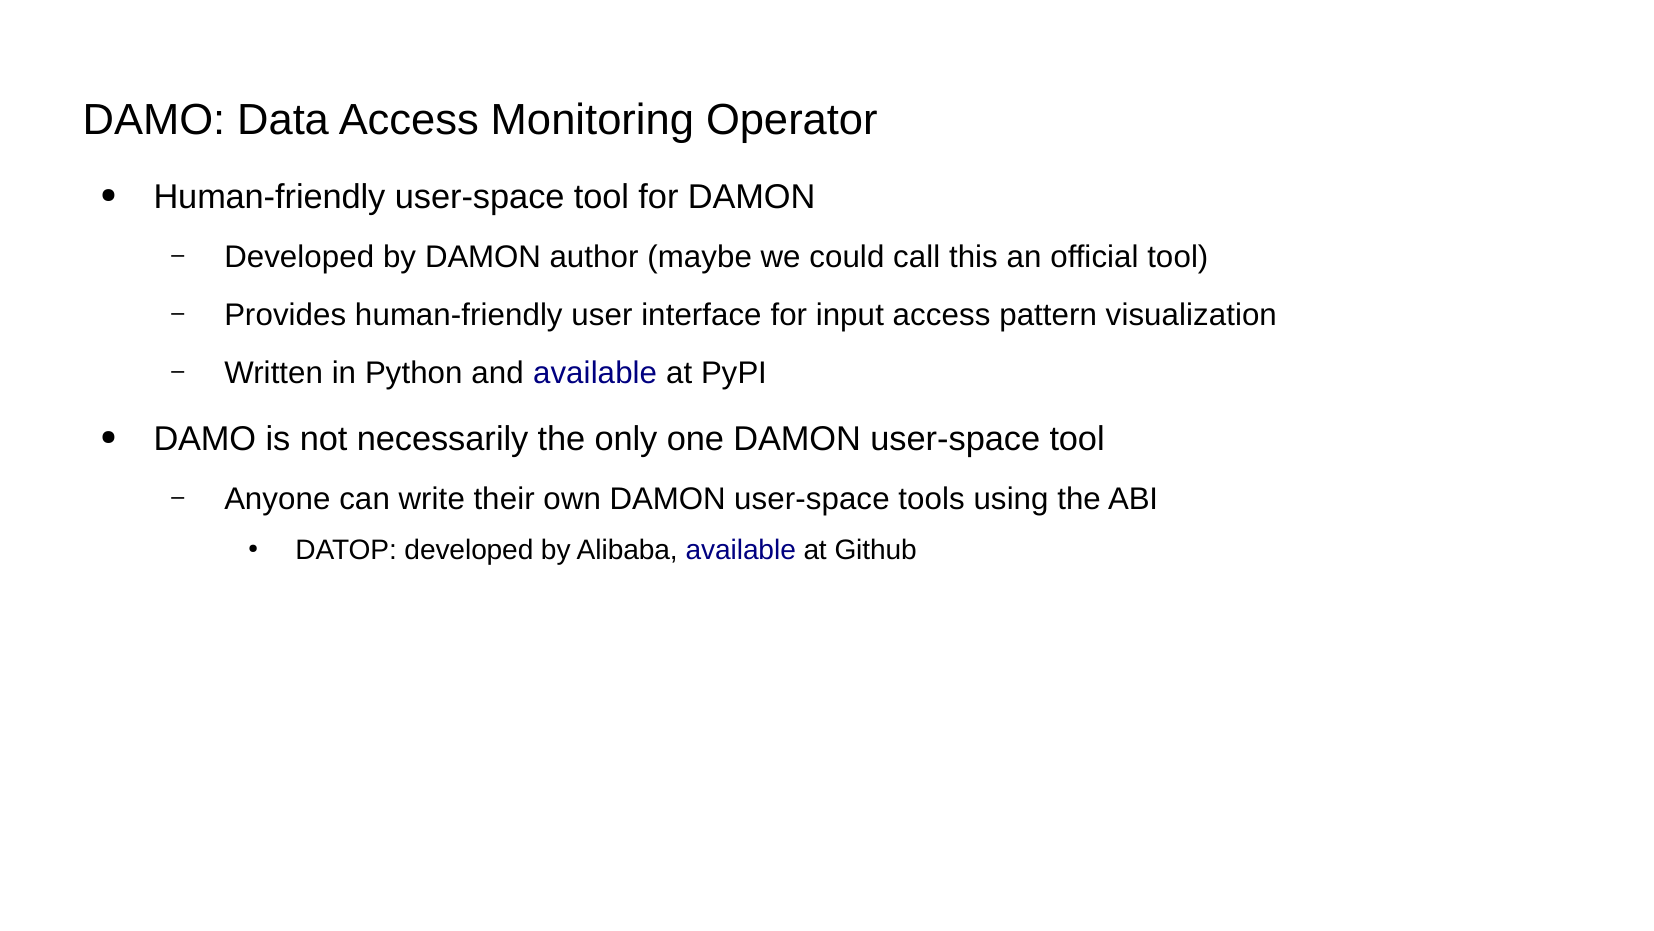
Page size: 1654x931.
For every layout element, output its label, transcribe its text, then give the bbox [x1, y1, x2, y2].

list Human-friendly user-space tool for DAMON Developed by DAMON author (maybe we could call this an official tool) Provides human-friendly user interface for input access pattern visualization Written in Python and available at PyPI DAMO is not necessarily the only one DAMON user-space tool Anyone can write their own DAMON user-space tools using the ABI DATOP: developed by Alibaba, available at Github [82, 177, 1571, 833]
title DAMO: Data Access Monitoring Operator [82, 81, 1571, 157]
